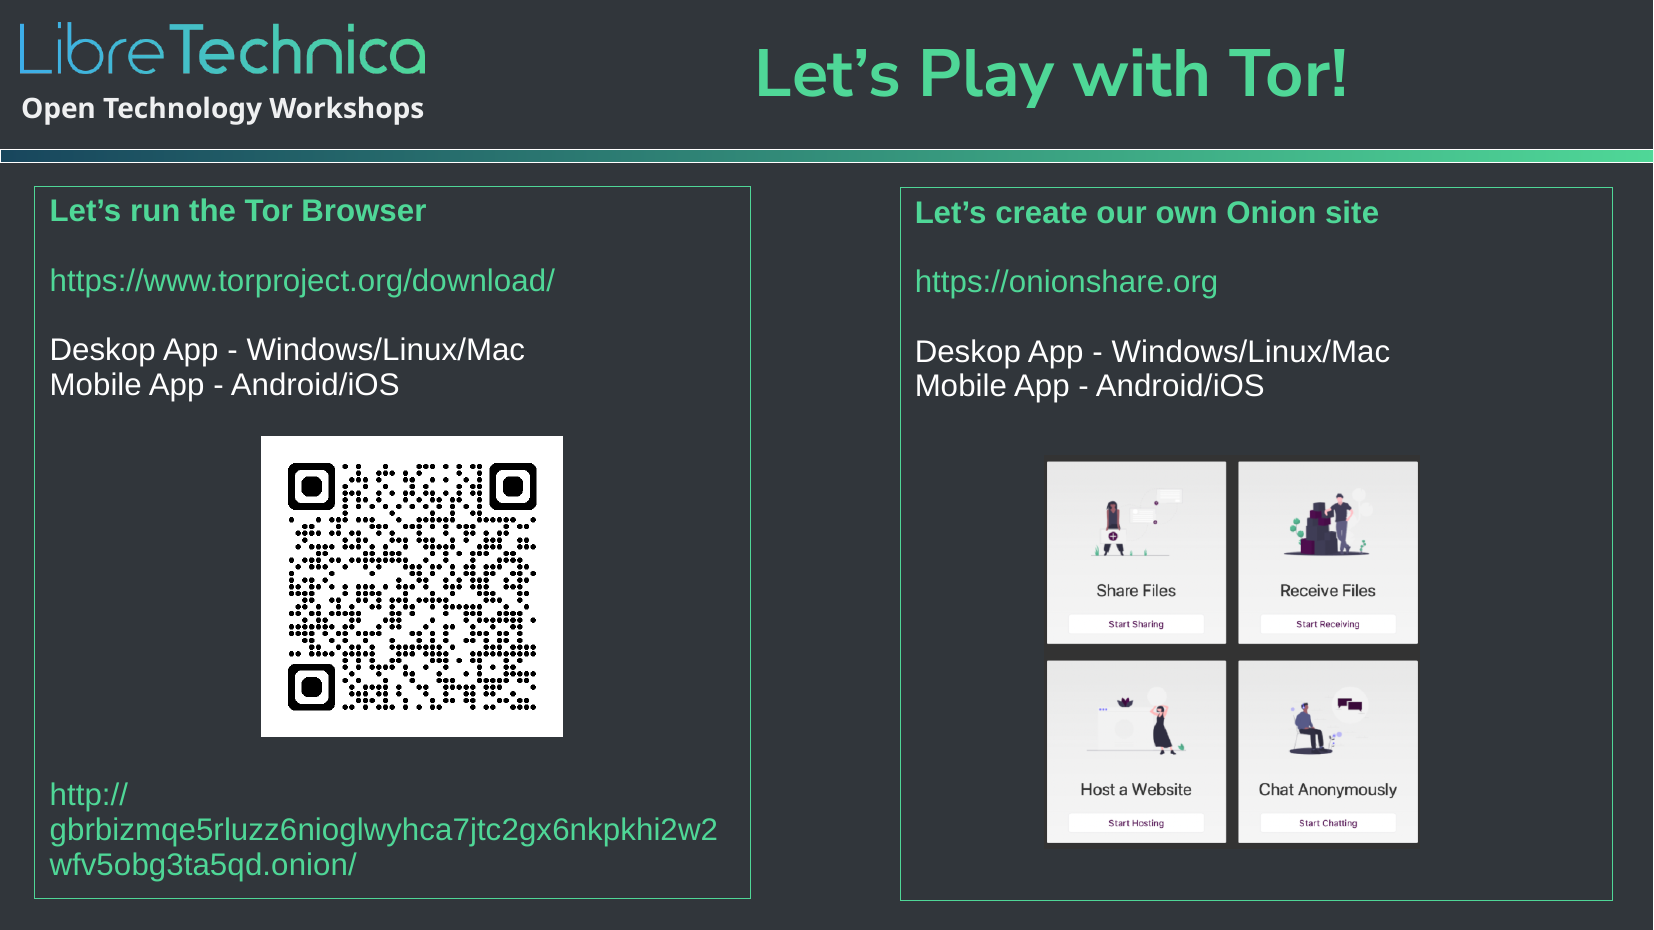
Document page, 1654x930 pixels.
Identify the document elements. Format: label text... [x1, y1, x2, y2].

title Open Technology Workshops [0, 72, 448, 142]
picture [1044, 455, 1420, 849]
text_box Let’s create our own Onion site https://onionshare.org Deskop App - Windows/Linux/Mac Mobile App - Android/iOS [900, 187, 1613, 901]
text_box Let’s run the Tor Browser https://www.torproject.org/download/ Deskop App - Windows/Linux/Mac Mobile App - Android/iOS http://gbrbizmqe5rluzz6nioglwyhca7jtc2gx6nkpkhi2w2wfv5obg3ta5qd.onion/ [34, 186, 751, 899]
text_box Let’s Play with Tor! [449, 0, 1653, 161]
picture [261, 436, 563, 737]
text_box [0, 149, 1653, 163]
picture [20, 22, 425, 72]
